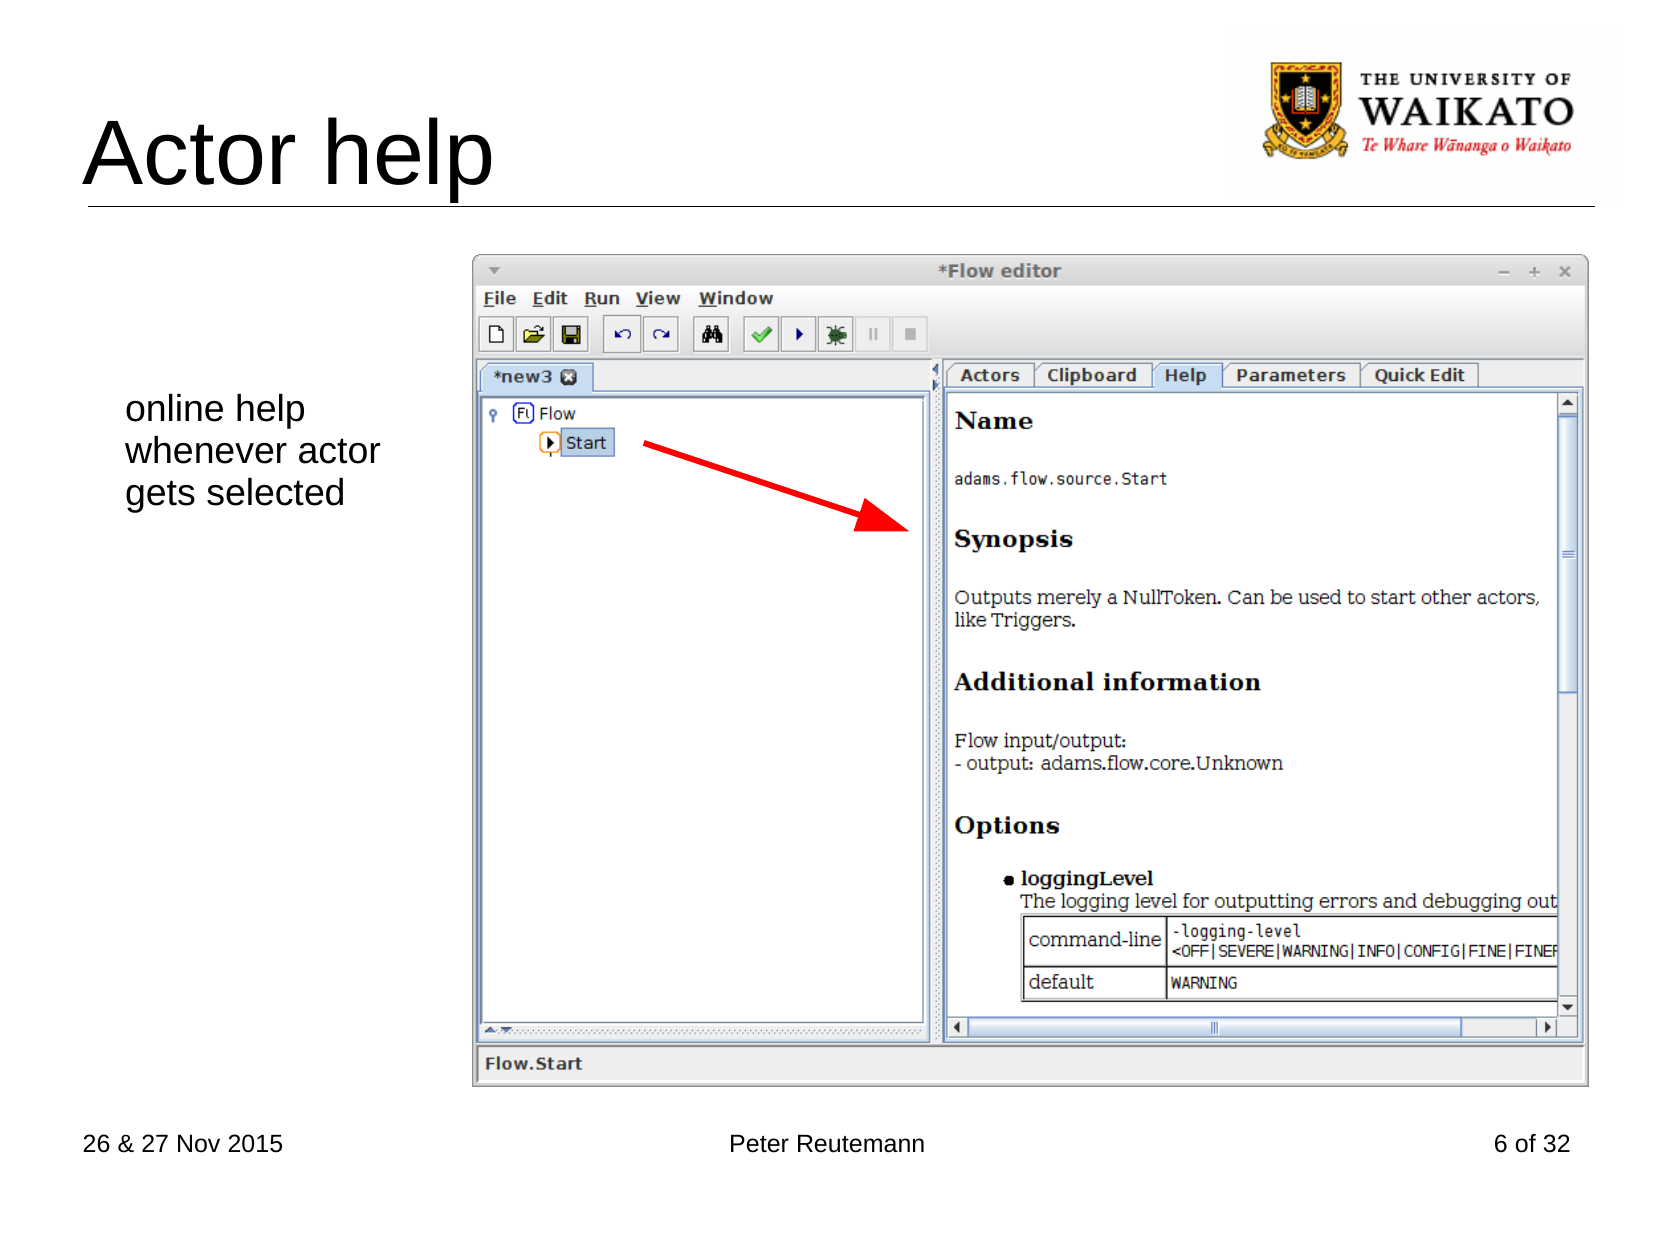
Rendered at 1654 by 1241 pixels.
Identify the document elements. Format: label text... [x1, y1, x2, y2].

title Actor help [82, 49, 1571, 257]
picture [1228, 24, 1619, 201]
picture [472, 254, 1589, 1087]
text_box online help whenever actor gets selected [110, 380, 396, 522]
